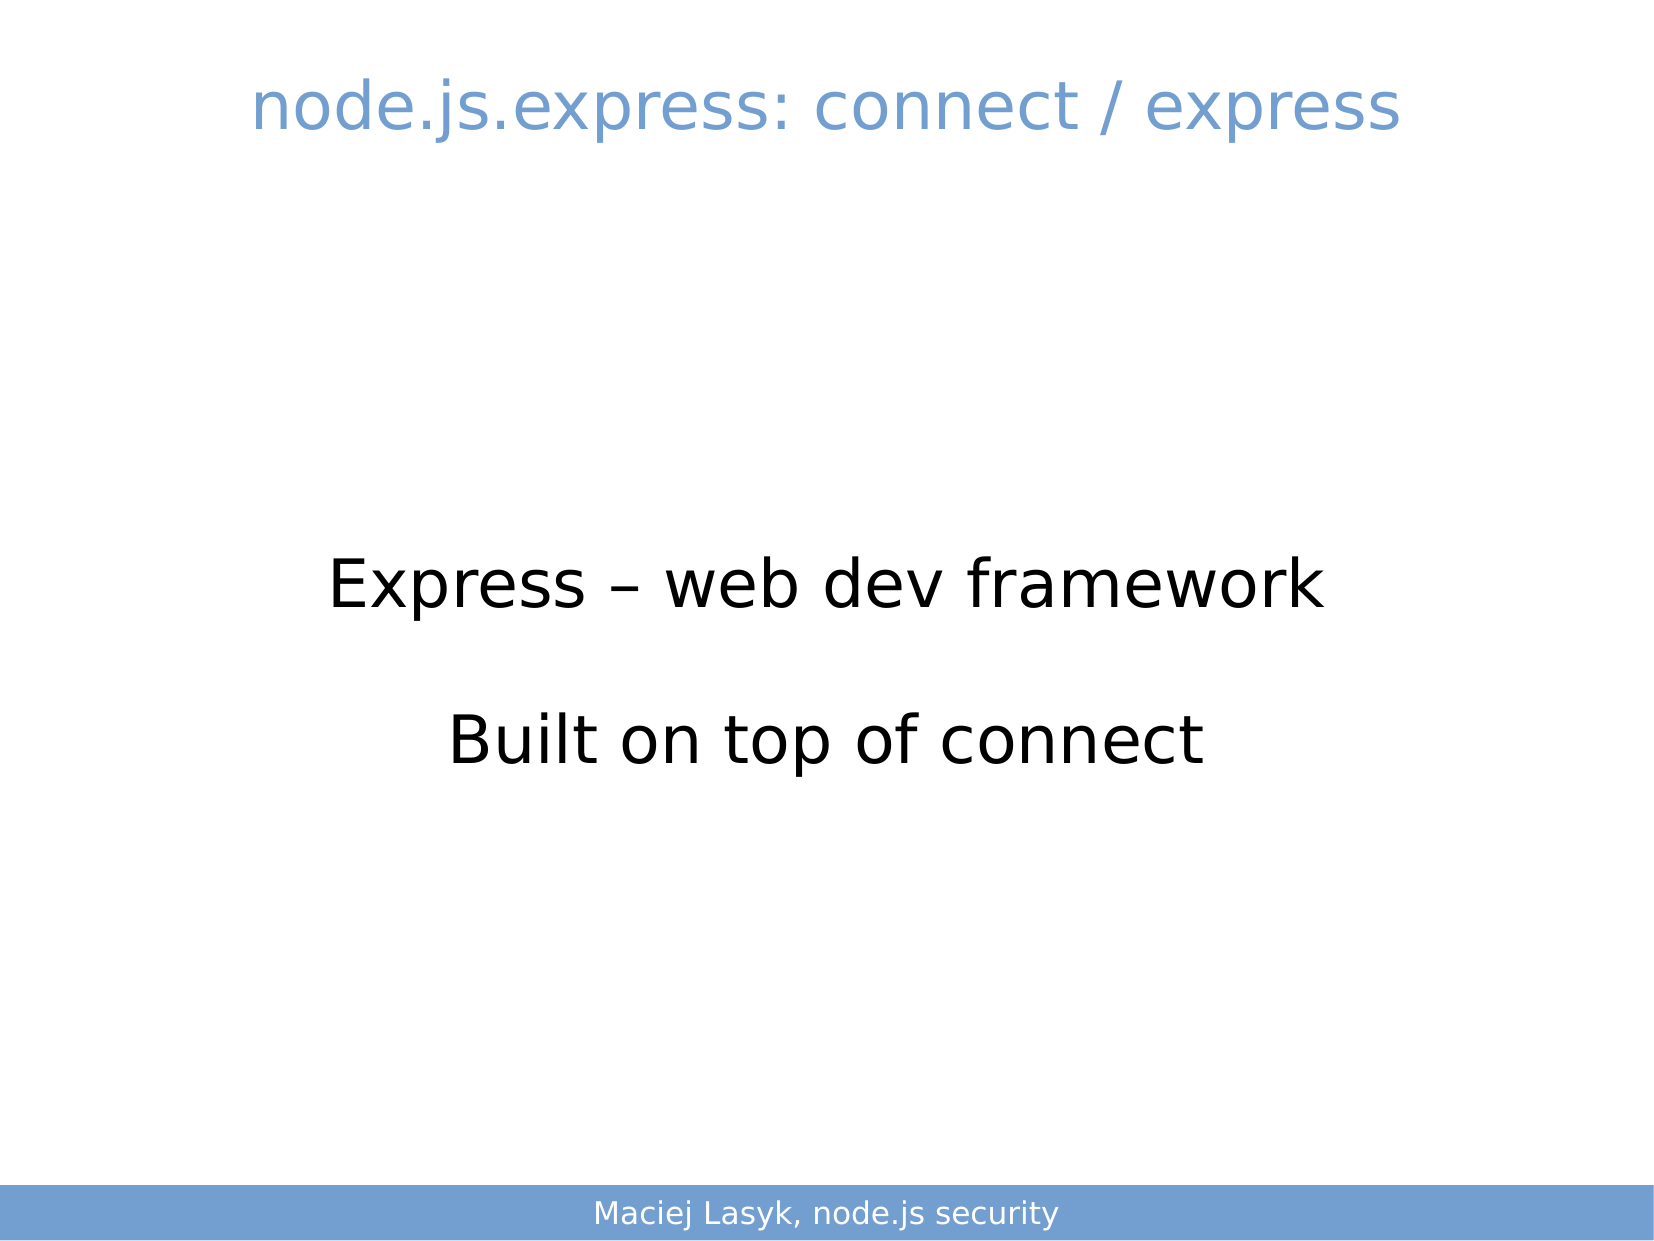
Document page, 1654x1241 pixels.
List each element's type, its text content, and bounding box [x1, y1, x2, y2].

text_box Maciej Lasyk, node.js security [578, 1188, 1076, 1240]
text_box [0, 1185, 1654, 1241]
text_box node.js.express: connect / express [235, 60, 1418, 153]
text_box Express – web dev framework Built on top of connect [312, 460, 1342, 709]
